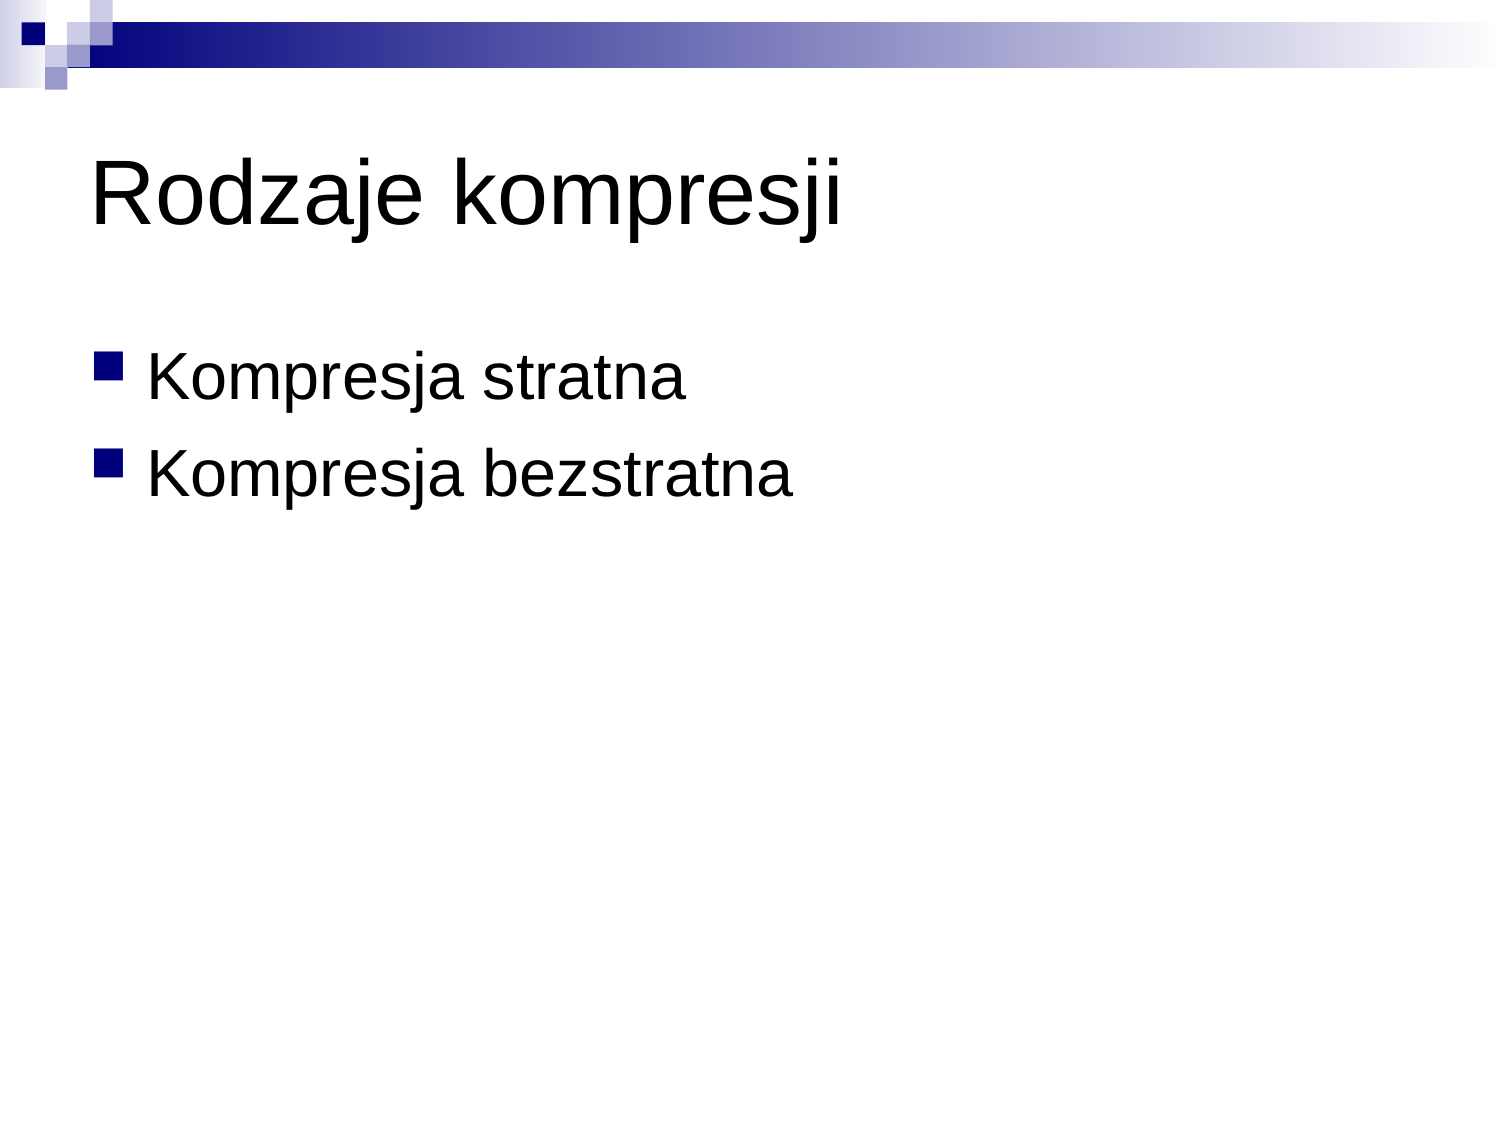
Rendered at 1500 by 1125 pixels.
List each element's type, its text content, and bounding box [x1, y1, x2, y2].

title Rodzaje kompresji [75, 75, 1426, 300]
list Kompresja stratna Kompresja bezstratna [75, 324, 1426, 963]
